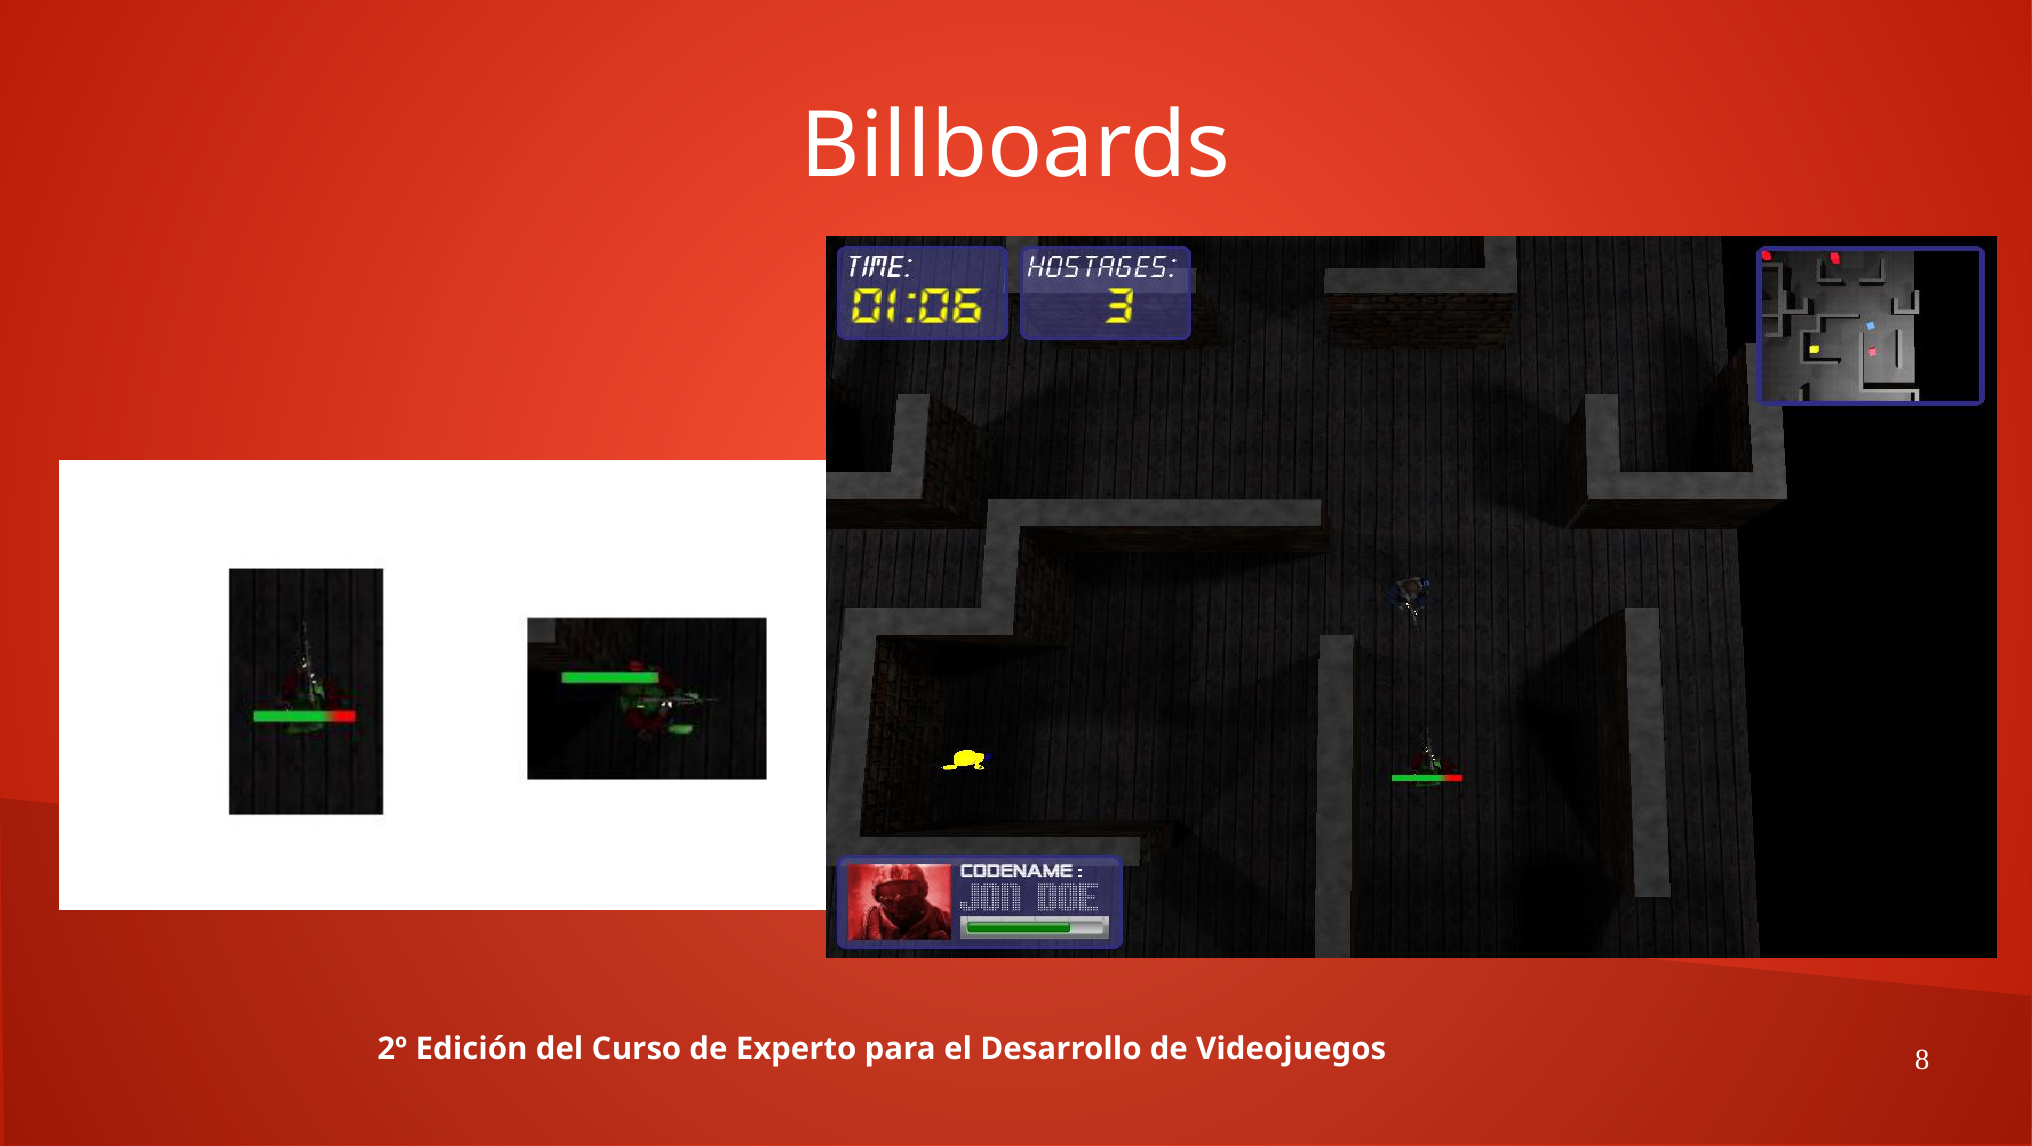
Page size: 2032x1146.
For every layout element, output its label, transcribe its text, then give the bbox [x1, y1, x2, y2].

picture [59, 236, 1997, 958]
title Billboards [101, 45, 1931, 237]
text_box 2º Edición del Curso de Experto para el Desarrollo de Videojuegos [362, 1018, 1669, 1085]
